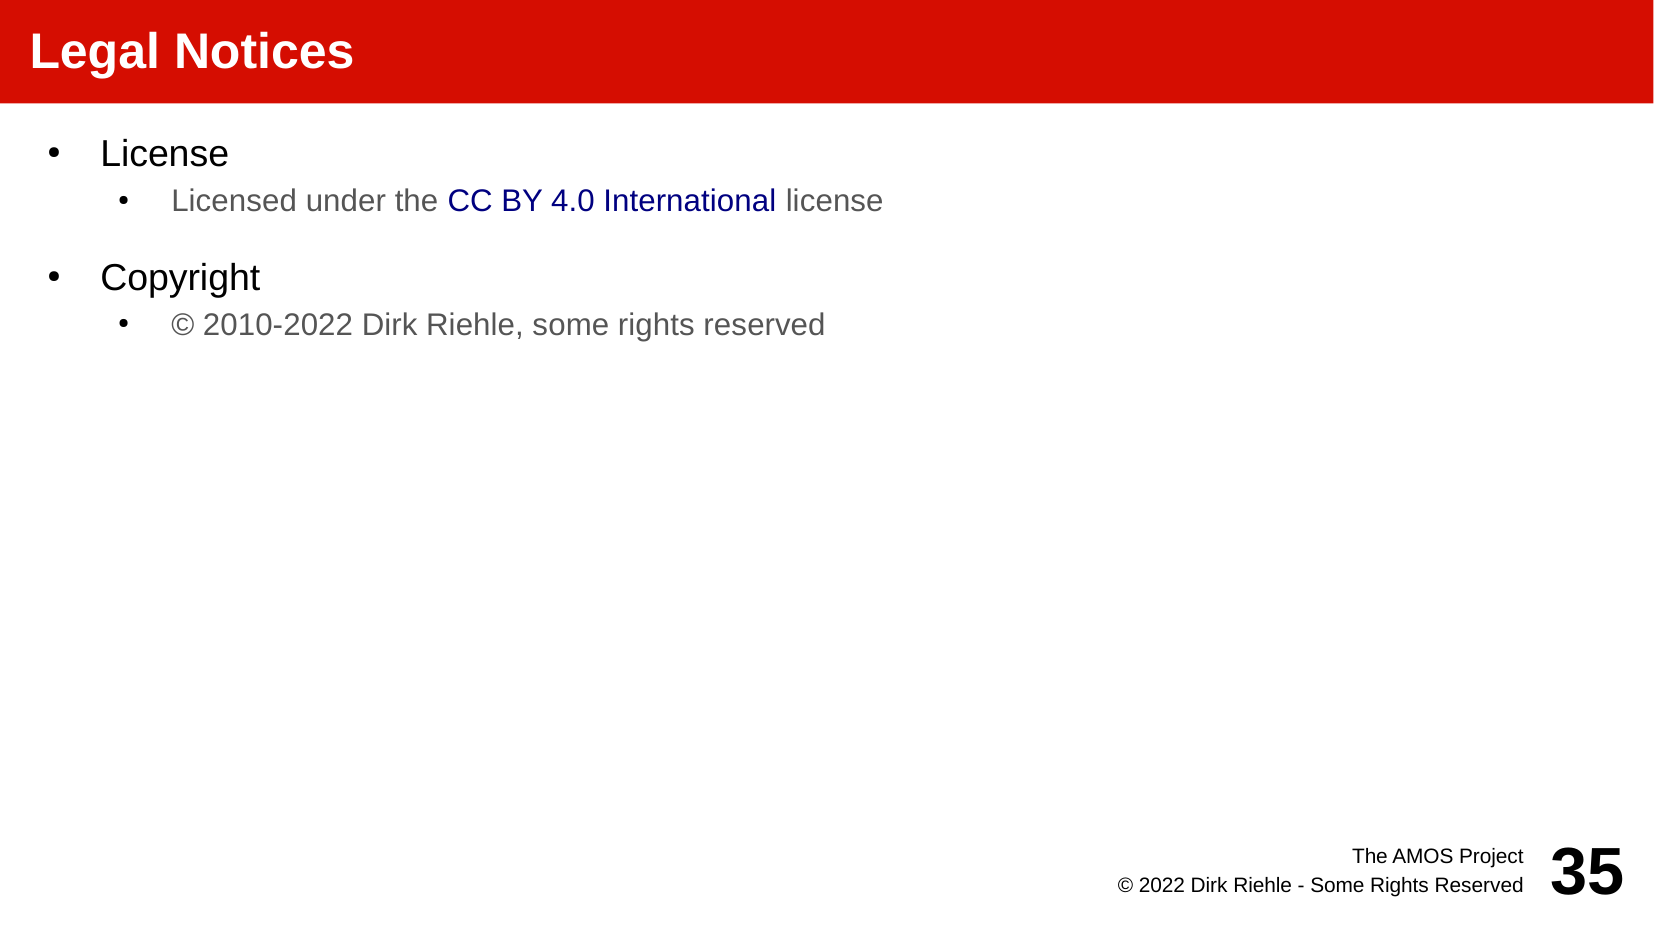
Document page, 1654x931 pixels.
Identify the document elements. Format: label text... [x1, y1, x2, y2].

list License Licensed under the CC BY 4.0 International license Copyright © 2010-2022 Dirk Riehle, some rights reserved [29, 132, 1625, 813]
title Legal Notices [0, 0, 1654, 104]
